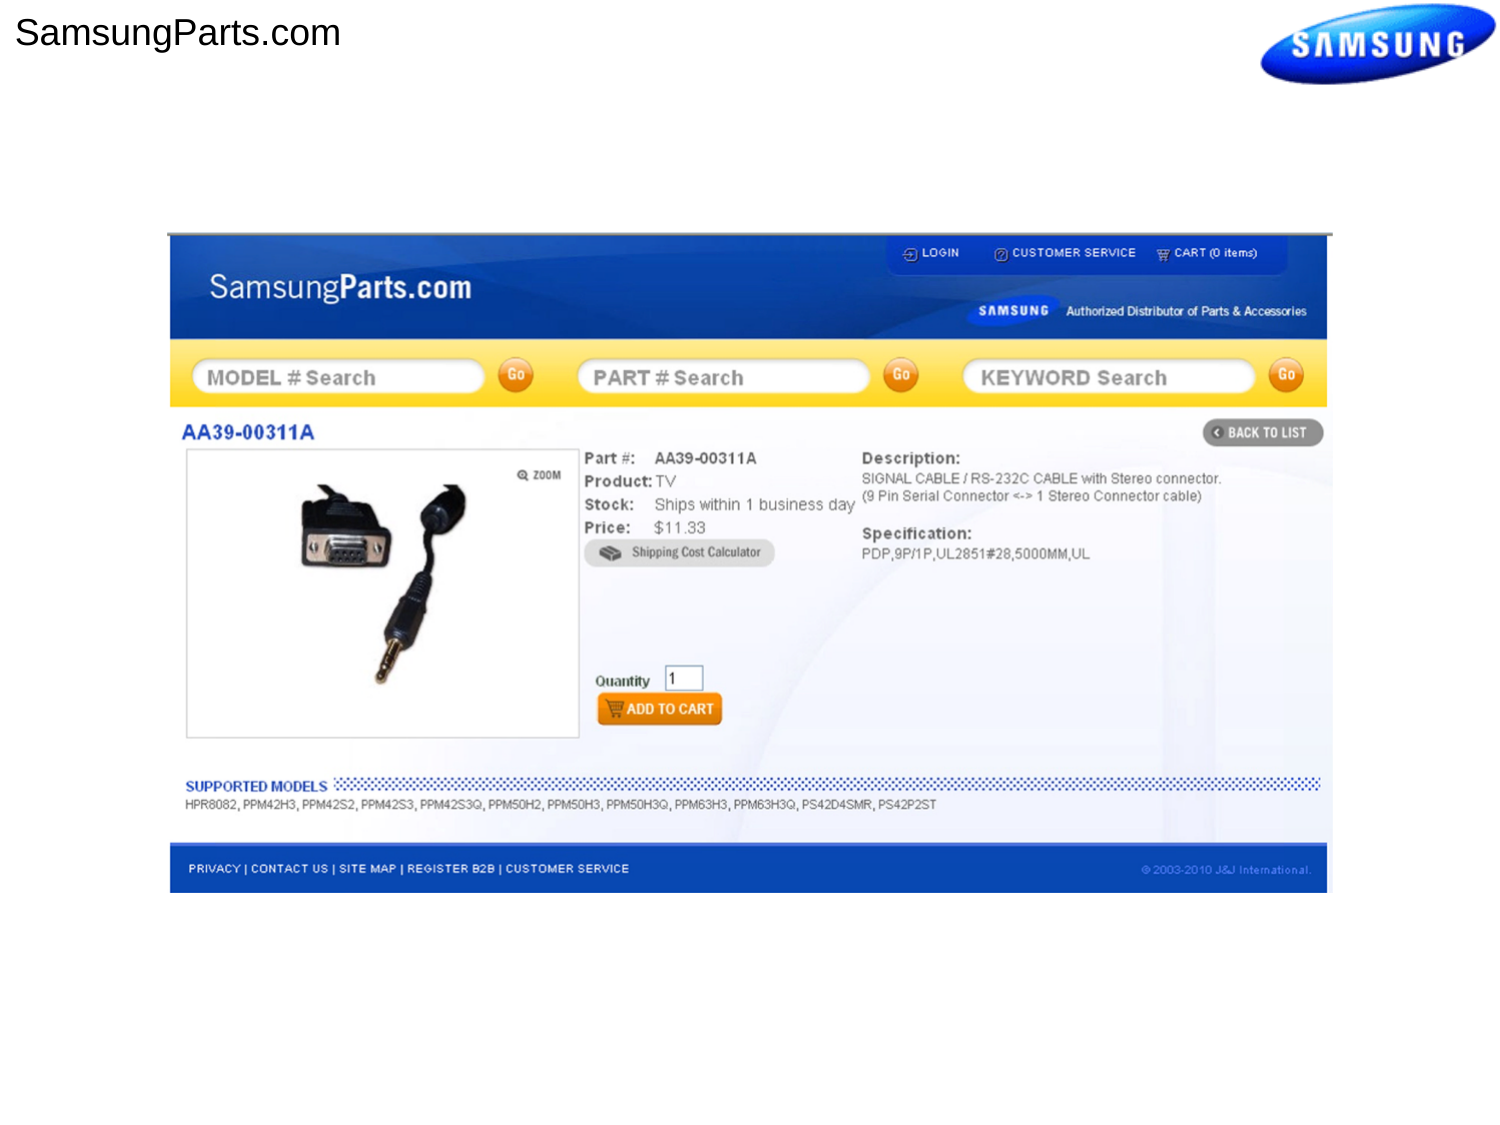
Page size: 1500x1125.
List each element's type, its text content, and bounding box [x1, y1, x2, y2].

text_box SamsungParts.com [0, 0, 400, 61]
picture [1256, 0, 1500, 88]
picture [167, 232, 1333, 893]
